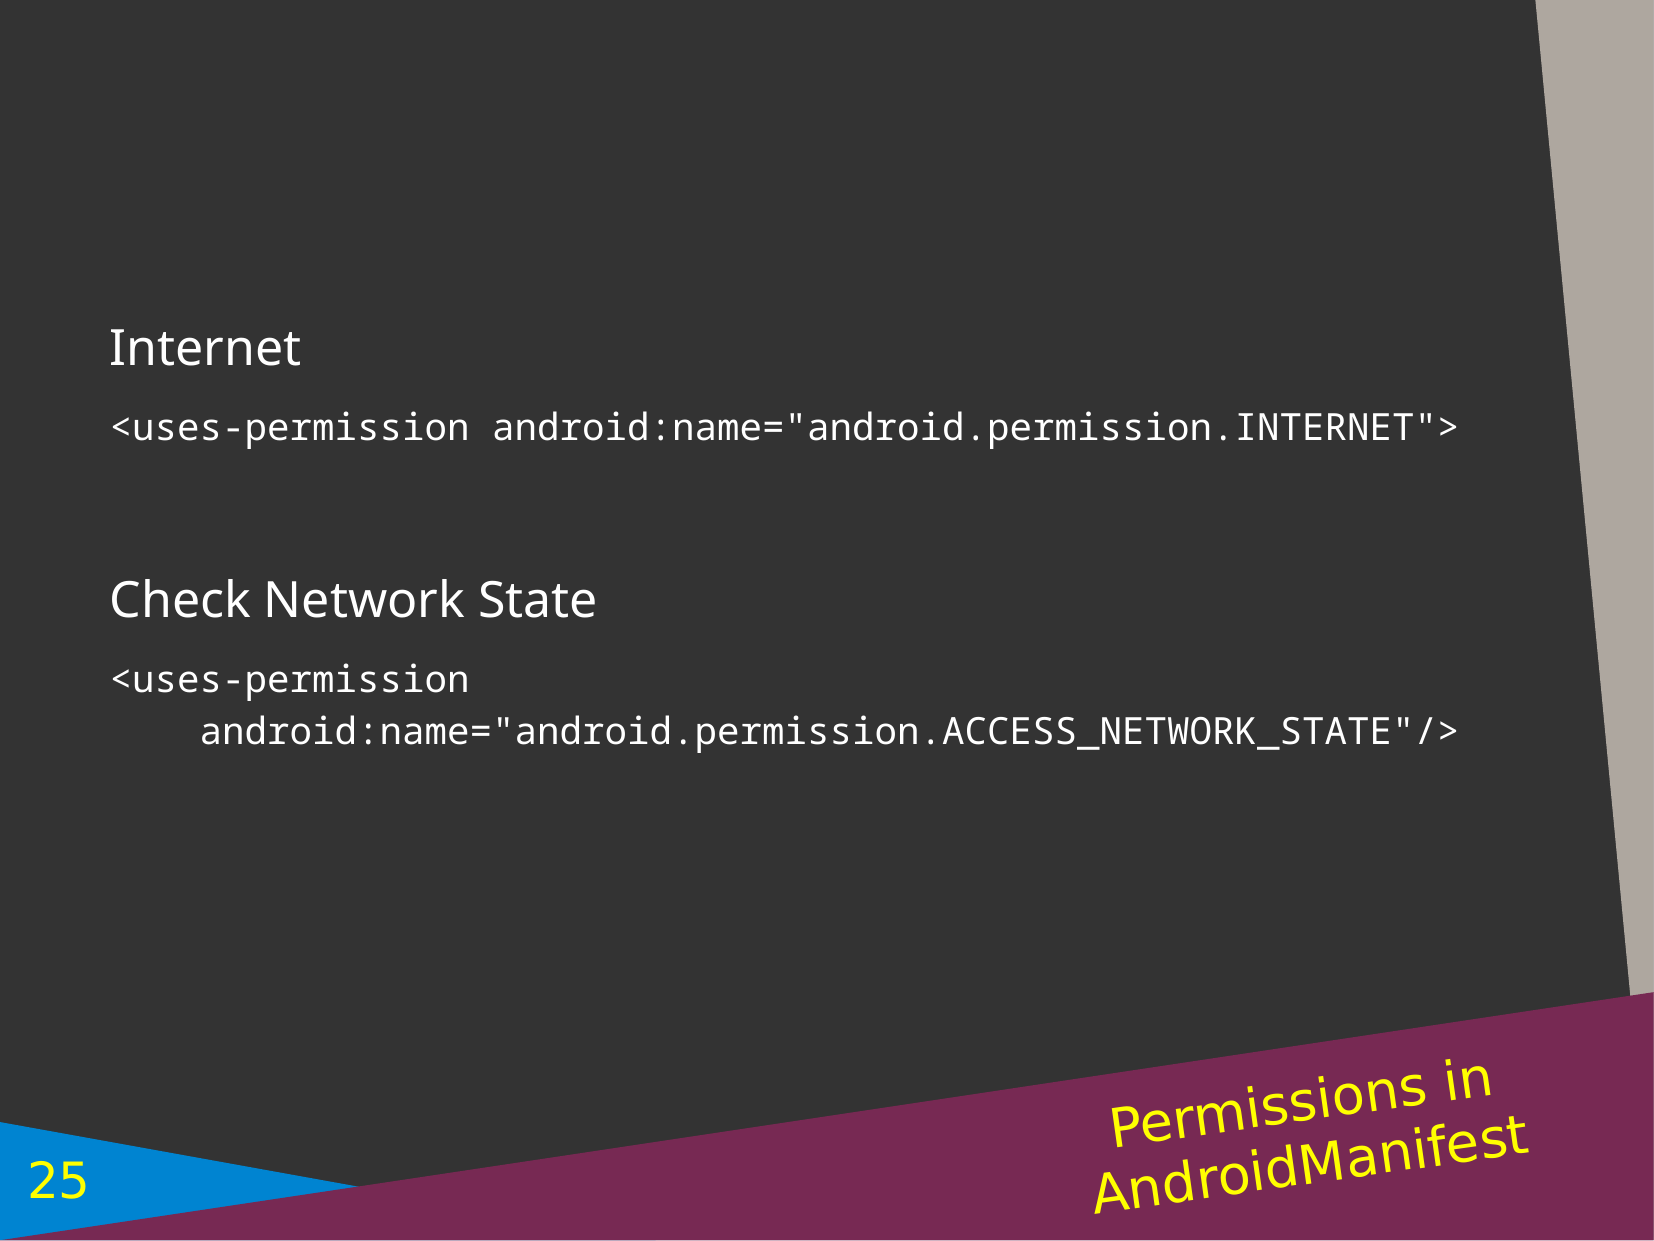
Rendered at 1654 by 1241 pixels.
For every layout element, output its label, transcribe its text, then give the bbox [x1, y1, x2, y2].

text_box Internet <uses-permission android:name="android.permission.INTERNET"> Check Network State <uses-permission android:name="android.permission.ACCESS_NETWORK_STATE"/> [94, 291, 1493, 792]
title Permissions in AndroidManifest [956, 995, 1654, 1241]
